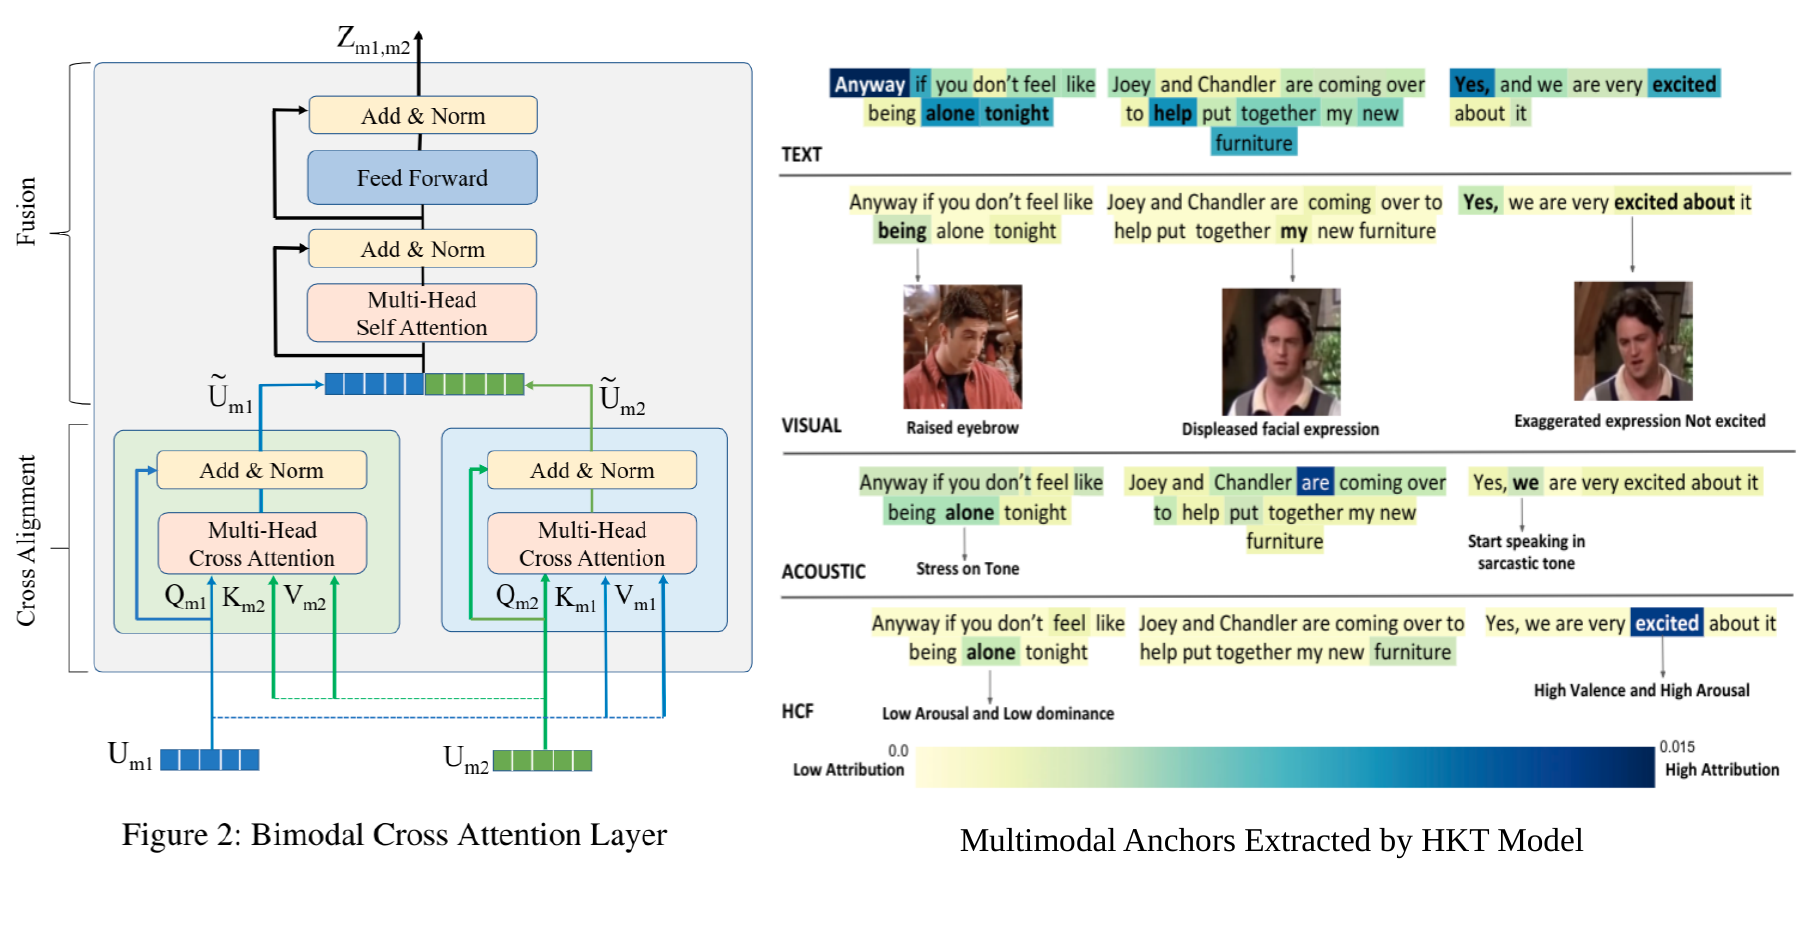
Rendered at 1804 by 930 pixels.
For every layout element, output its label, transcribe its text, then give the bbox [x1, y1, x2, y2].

picture [3, 20, 1802, 856]
text_box Multimodal Anchors Extracted by HKT Model [870, 810, 1803, 867]
